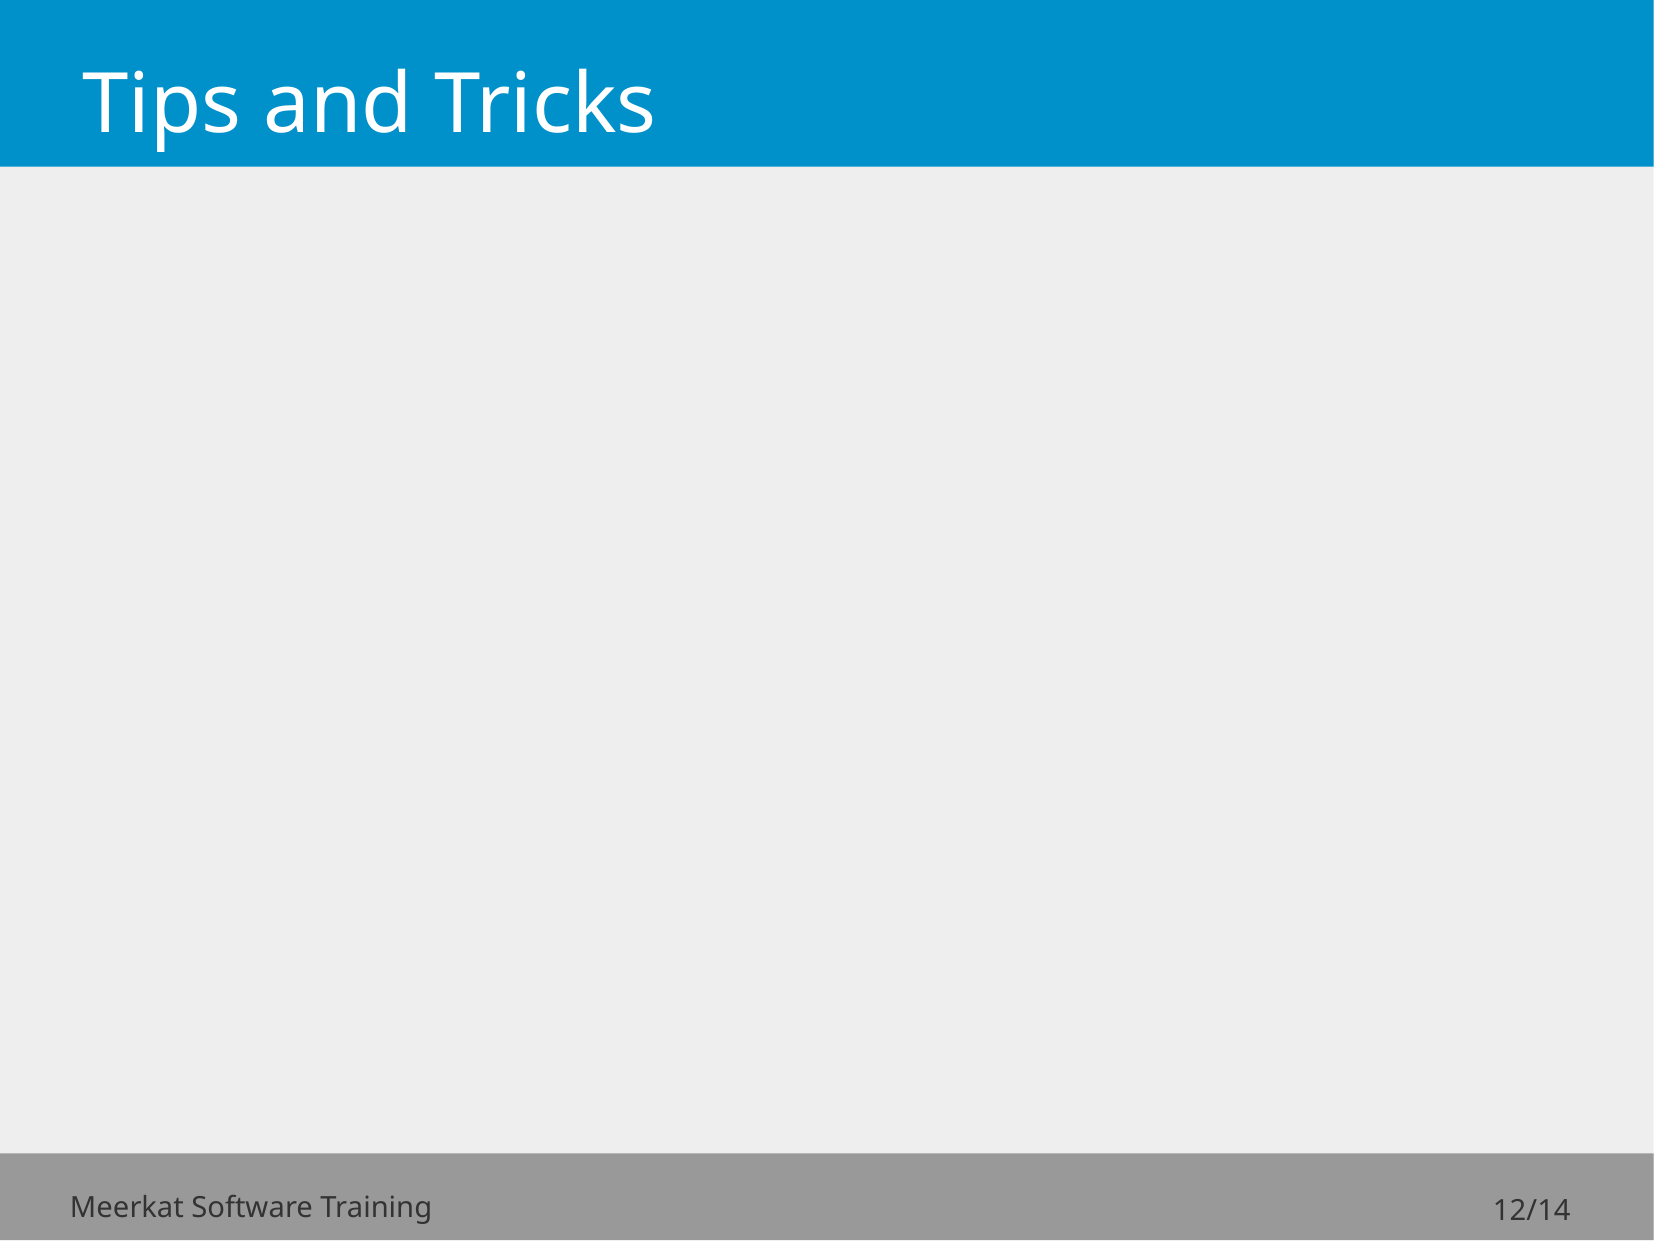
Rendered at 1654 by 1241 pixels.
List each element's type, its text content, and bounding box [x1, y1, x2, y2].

title Tips and Tricks [82, 0, 1571, 204]
